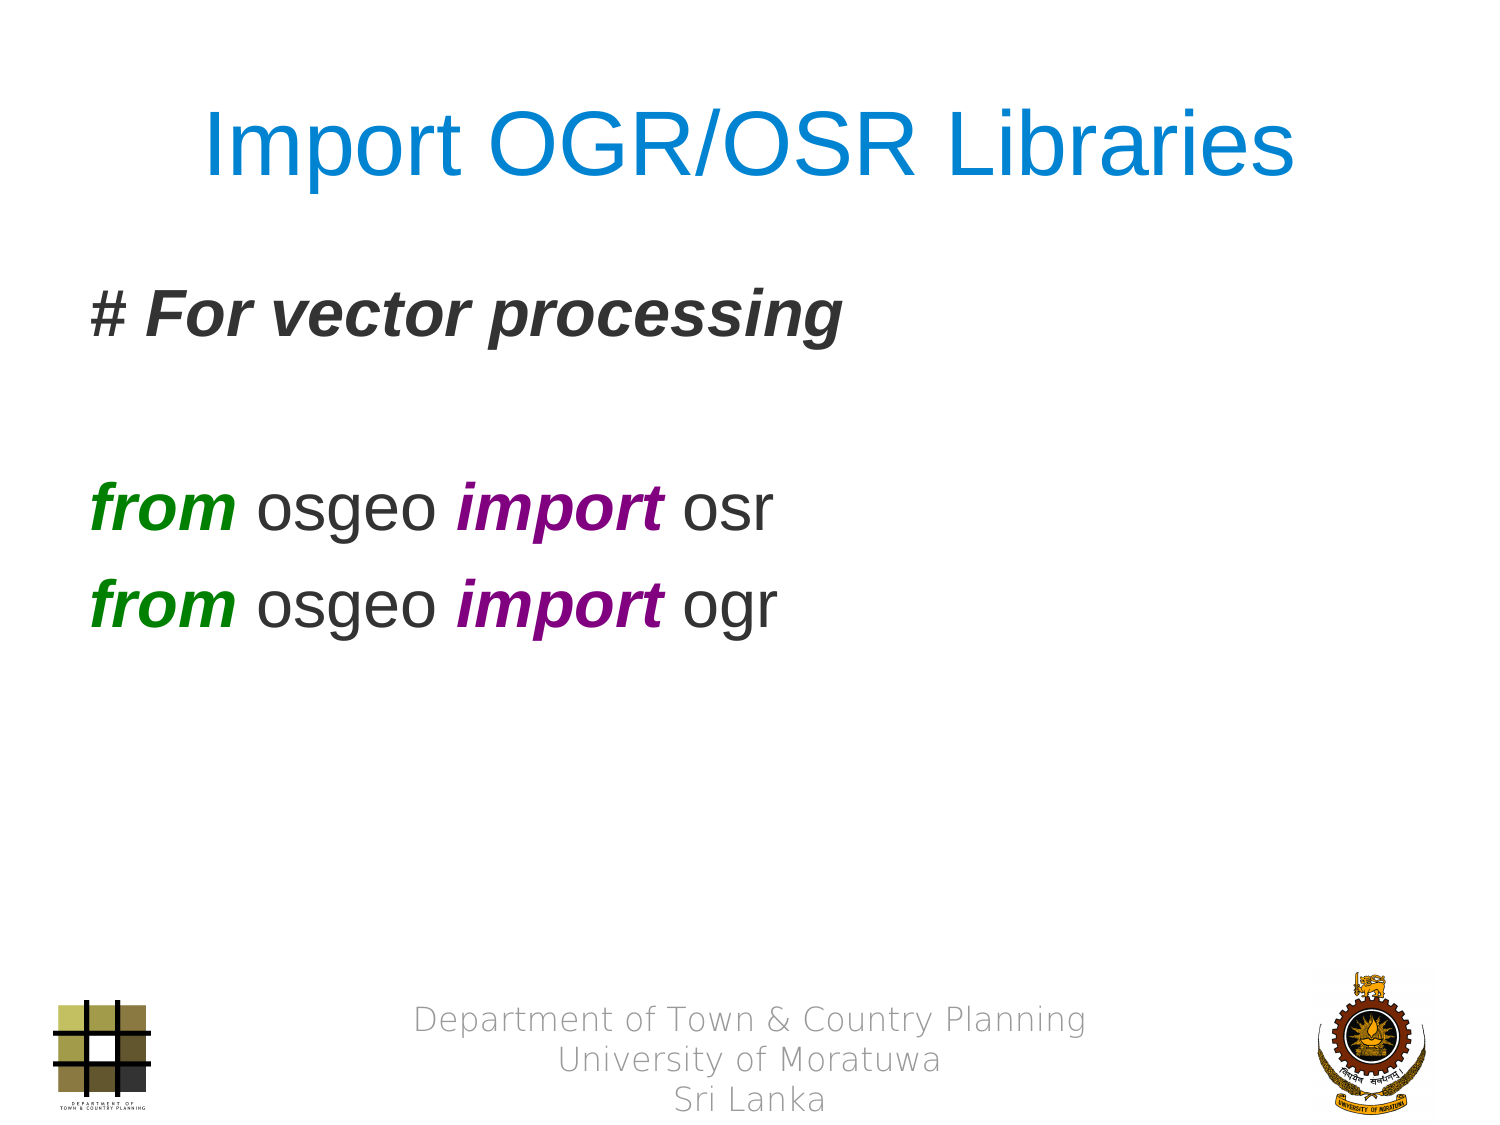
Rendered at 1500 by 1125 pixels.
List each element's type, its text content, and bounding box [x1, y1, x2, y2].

picture [53, 1000, 151, 1110]
title Import OGR/OSR Libraries [75, 45, 1426, 233]
picture [1312, 966, 1435, 1125]
list # For vector processing from osgeo import osr from osgeo import ogr [75, 262, 1426, 916]
